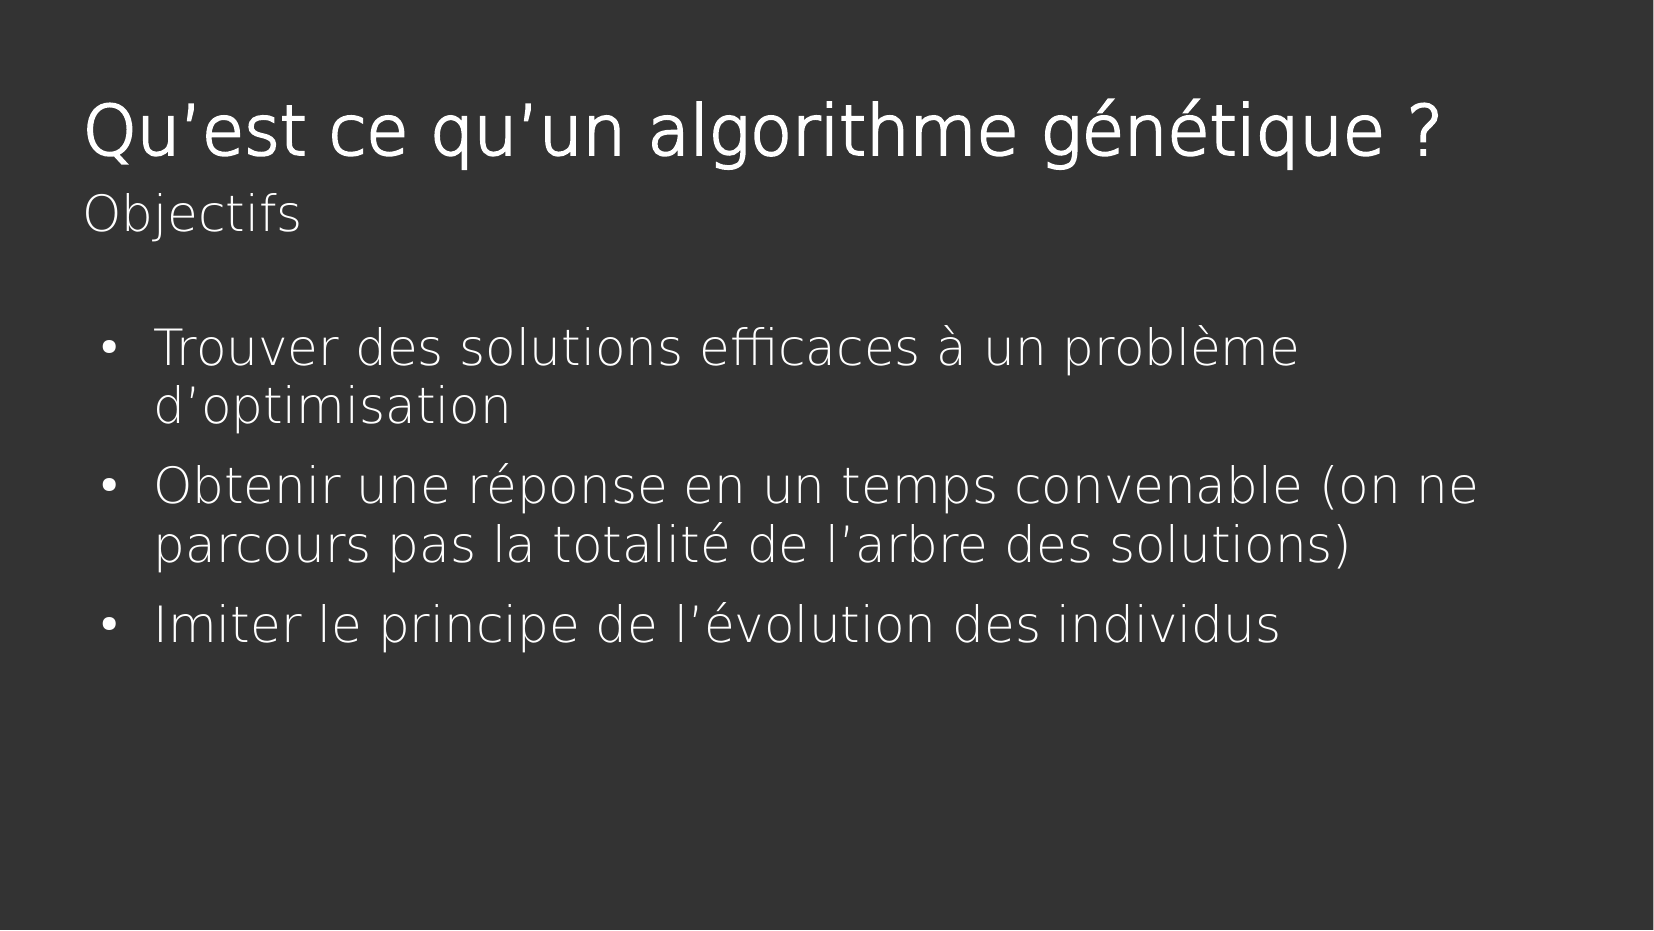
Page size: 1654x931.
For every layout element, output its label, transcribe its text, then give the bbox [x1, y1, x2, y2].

list Trouver des solutions efficaces à un problème d’optimisation Obtenir une réponse en un temps convenable (on ne parcours pas la totalité de l’arbre des solutions) Imiter le principe de l’évolution des individus [82, 318, 1571, 886]
title Qu’est ce qu’un algorithme génétique ? [82, 78, 1571, 177]
title Objectifs [82, 177, 1571, 251]
